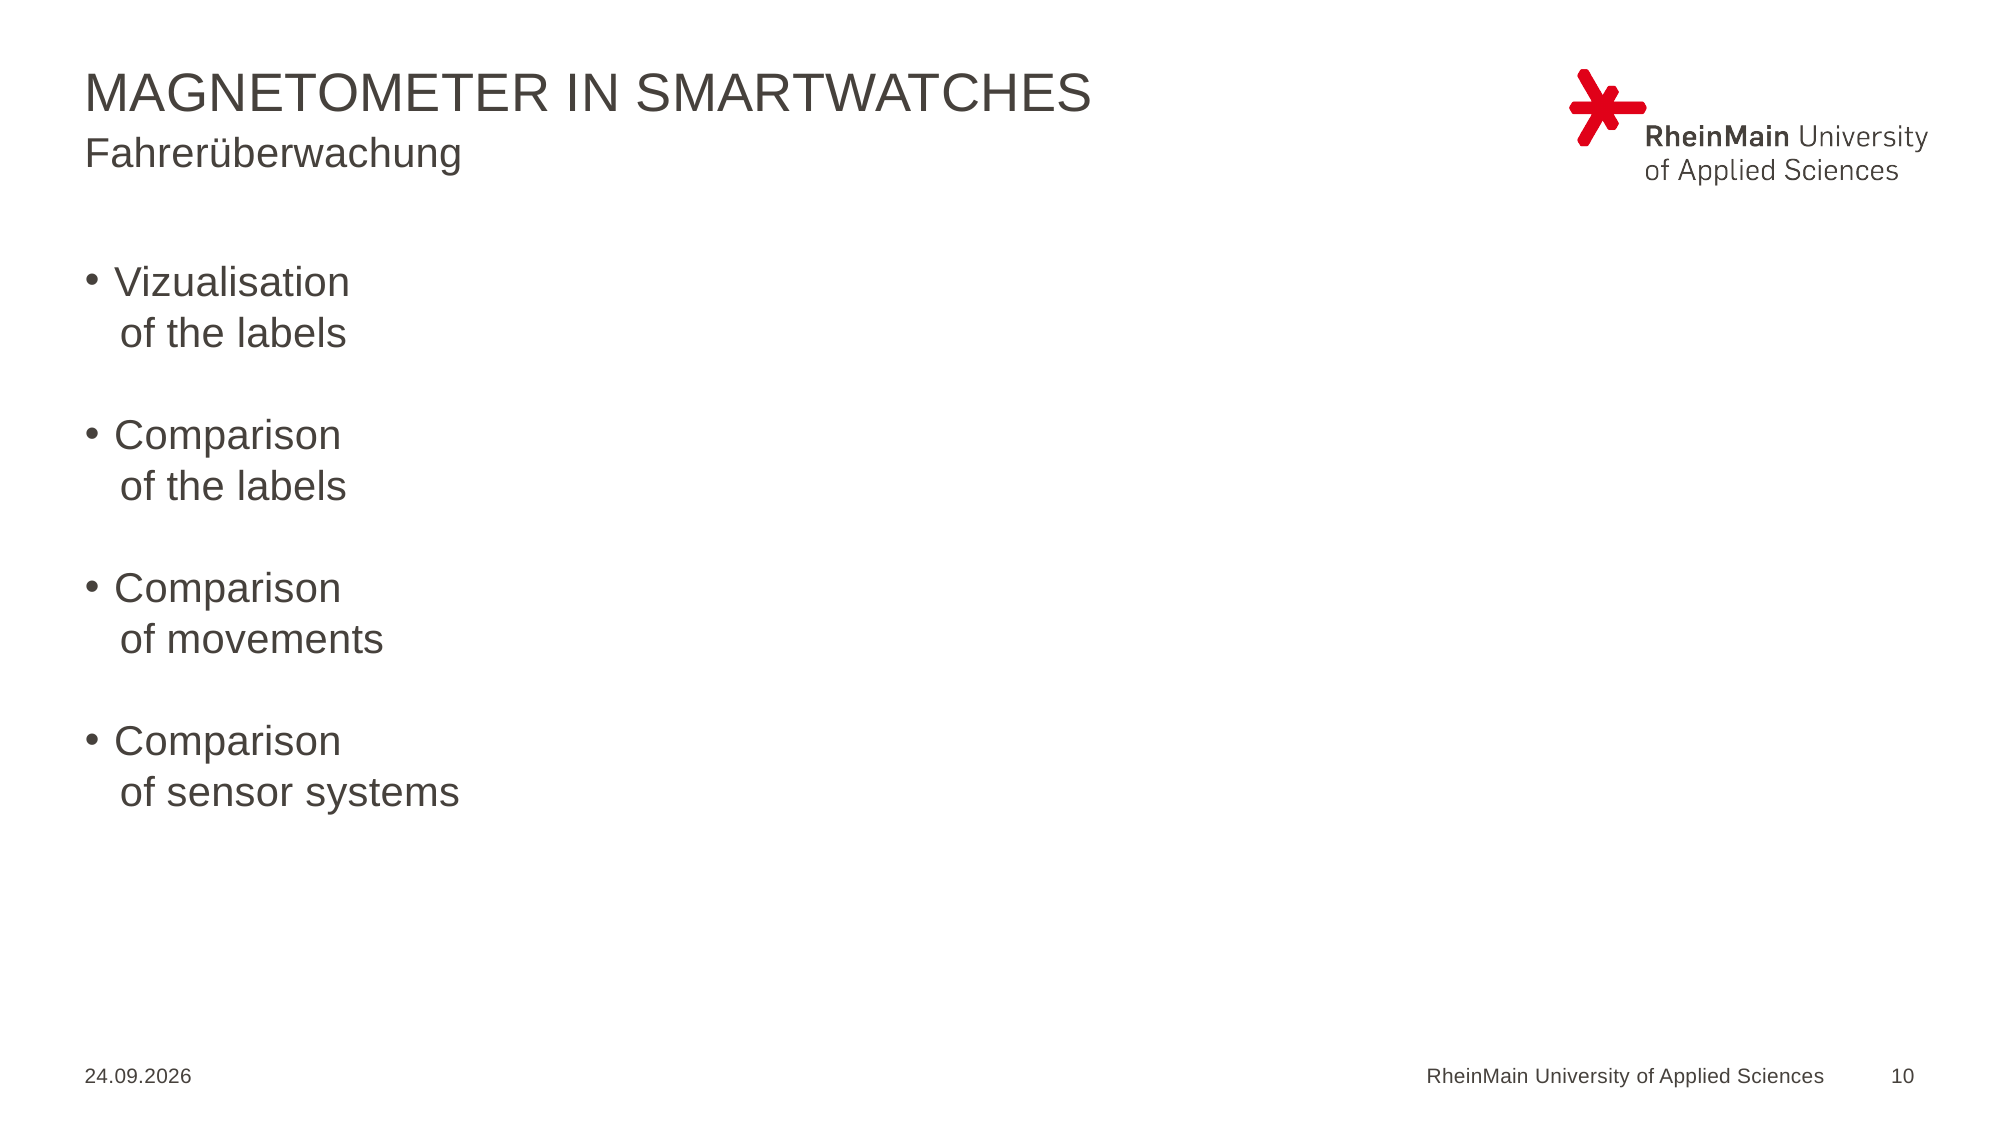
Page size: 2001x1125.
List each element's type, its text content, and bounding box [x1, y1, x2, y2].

list Vizualisation of the labels Comparison of the labels Comparison of movements Comparison of sensor systems [84, 253, 1916, 960]
slide_number <number> [1845, 1059, 1915, 1090]
list Fahrerüberwachung [84, 125, 1443, 224]
footer RheinMain University of Applied Sciences [701, 1059, 1845, 1090]
picture [1537, 37, 1960, 212]
title Magnetometer in smartwatches [84, 66, 1443, 124]
slide_number 25.01.2022 [84, 1059, 325, 1090]
